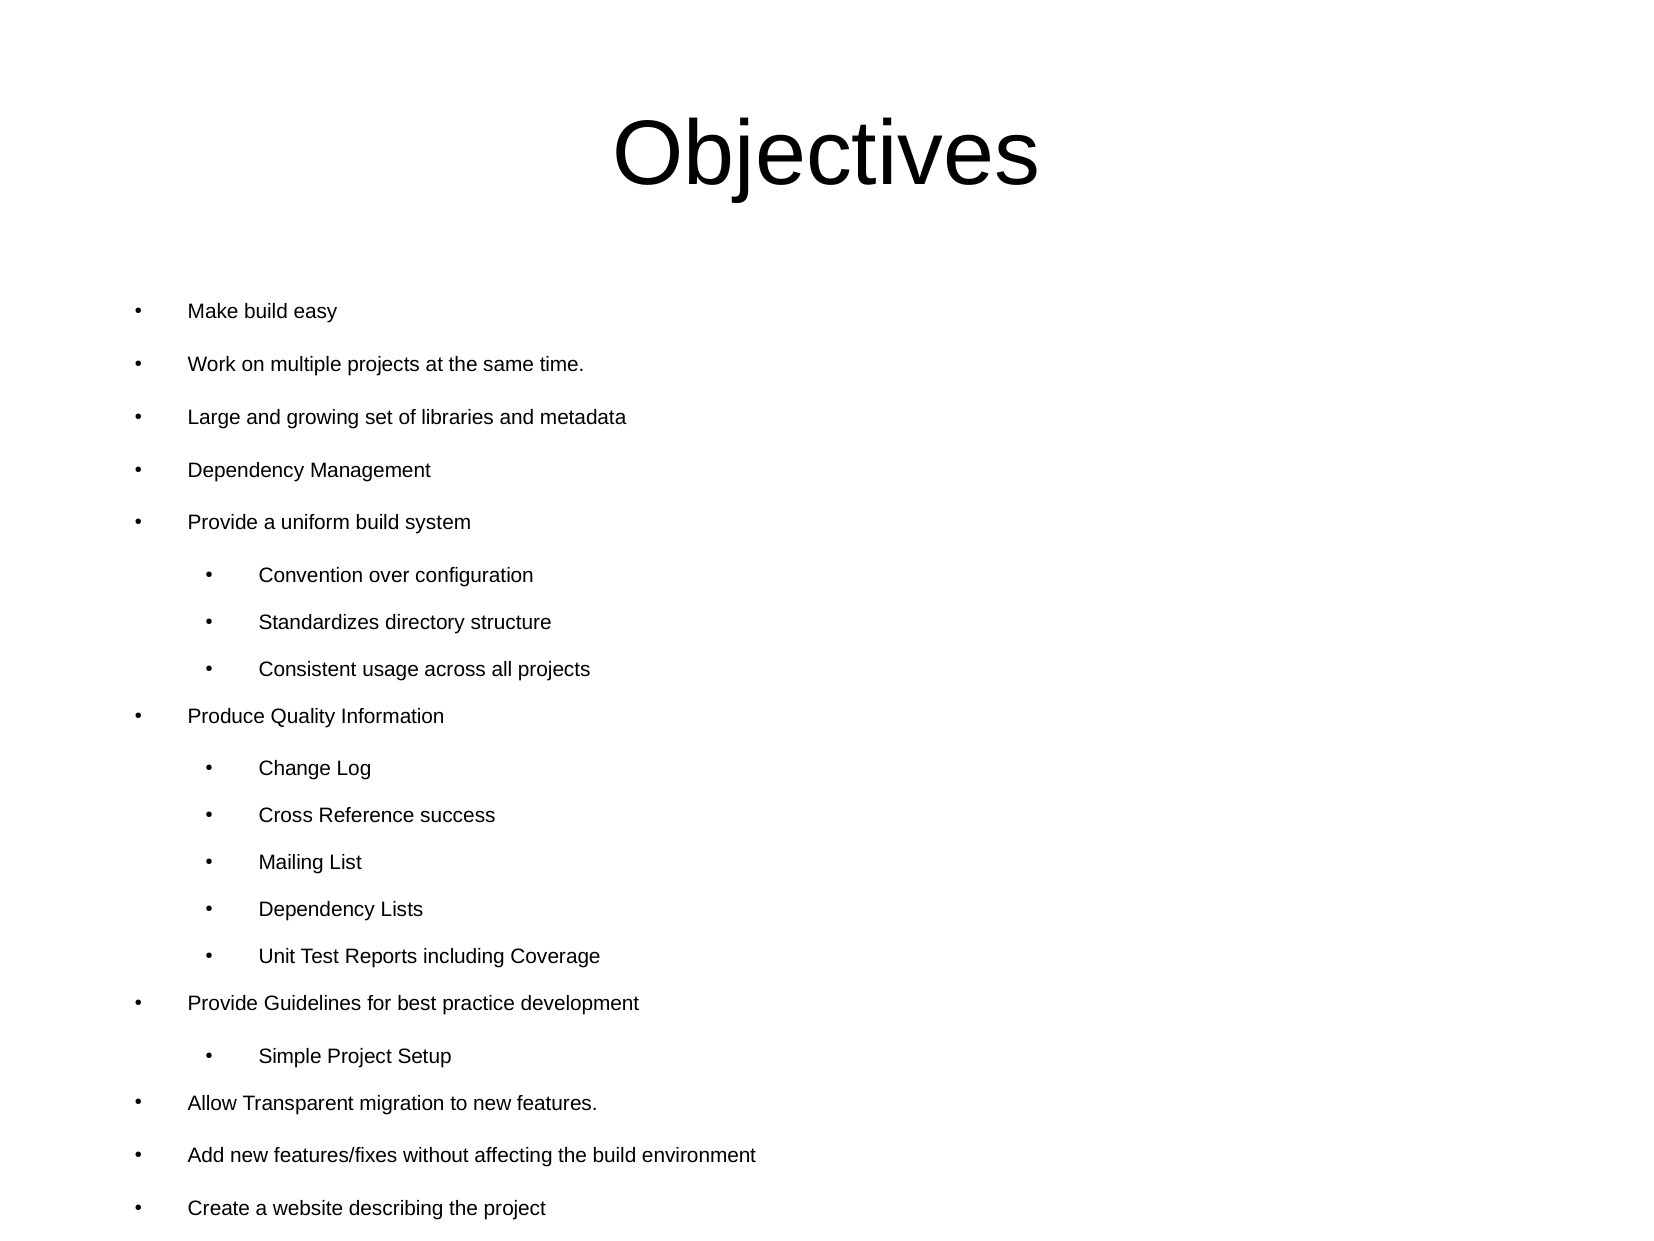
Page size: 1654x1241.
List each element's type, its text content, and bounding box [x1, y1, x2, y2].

title Objectives [82, 49, 1571, 257]
list Make build easy Work on multiple projects at the same time. Large and growing set of libraries and metadata Dependency Management Provide a uniform build system Convention over configuration Standardizes directory structure Consistent usage across all projects Produce Quality Information Change Log Cross Reference success Mailing List Dependency Lists Unit Test Reports including Coverage Provide Guidelines for best practice development Simple Project Setup Allow Transparent migration to new features. Add new features/fixes without affecting the build environment Create a website describing the project [116, 300, 1606, 1241]
